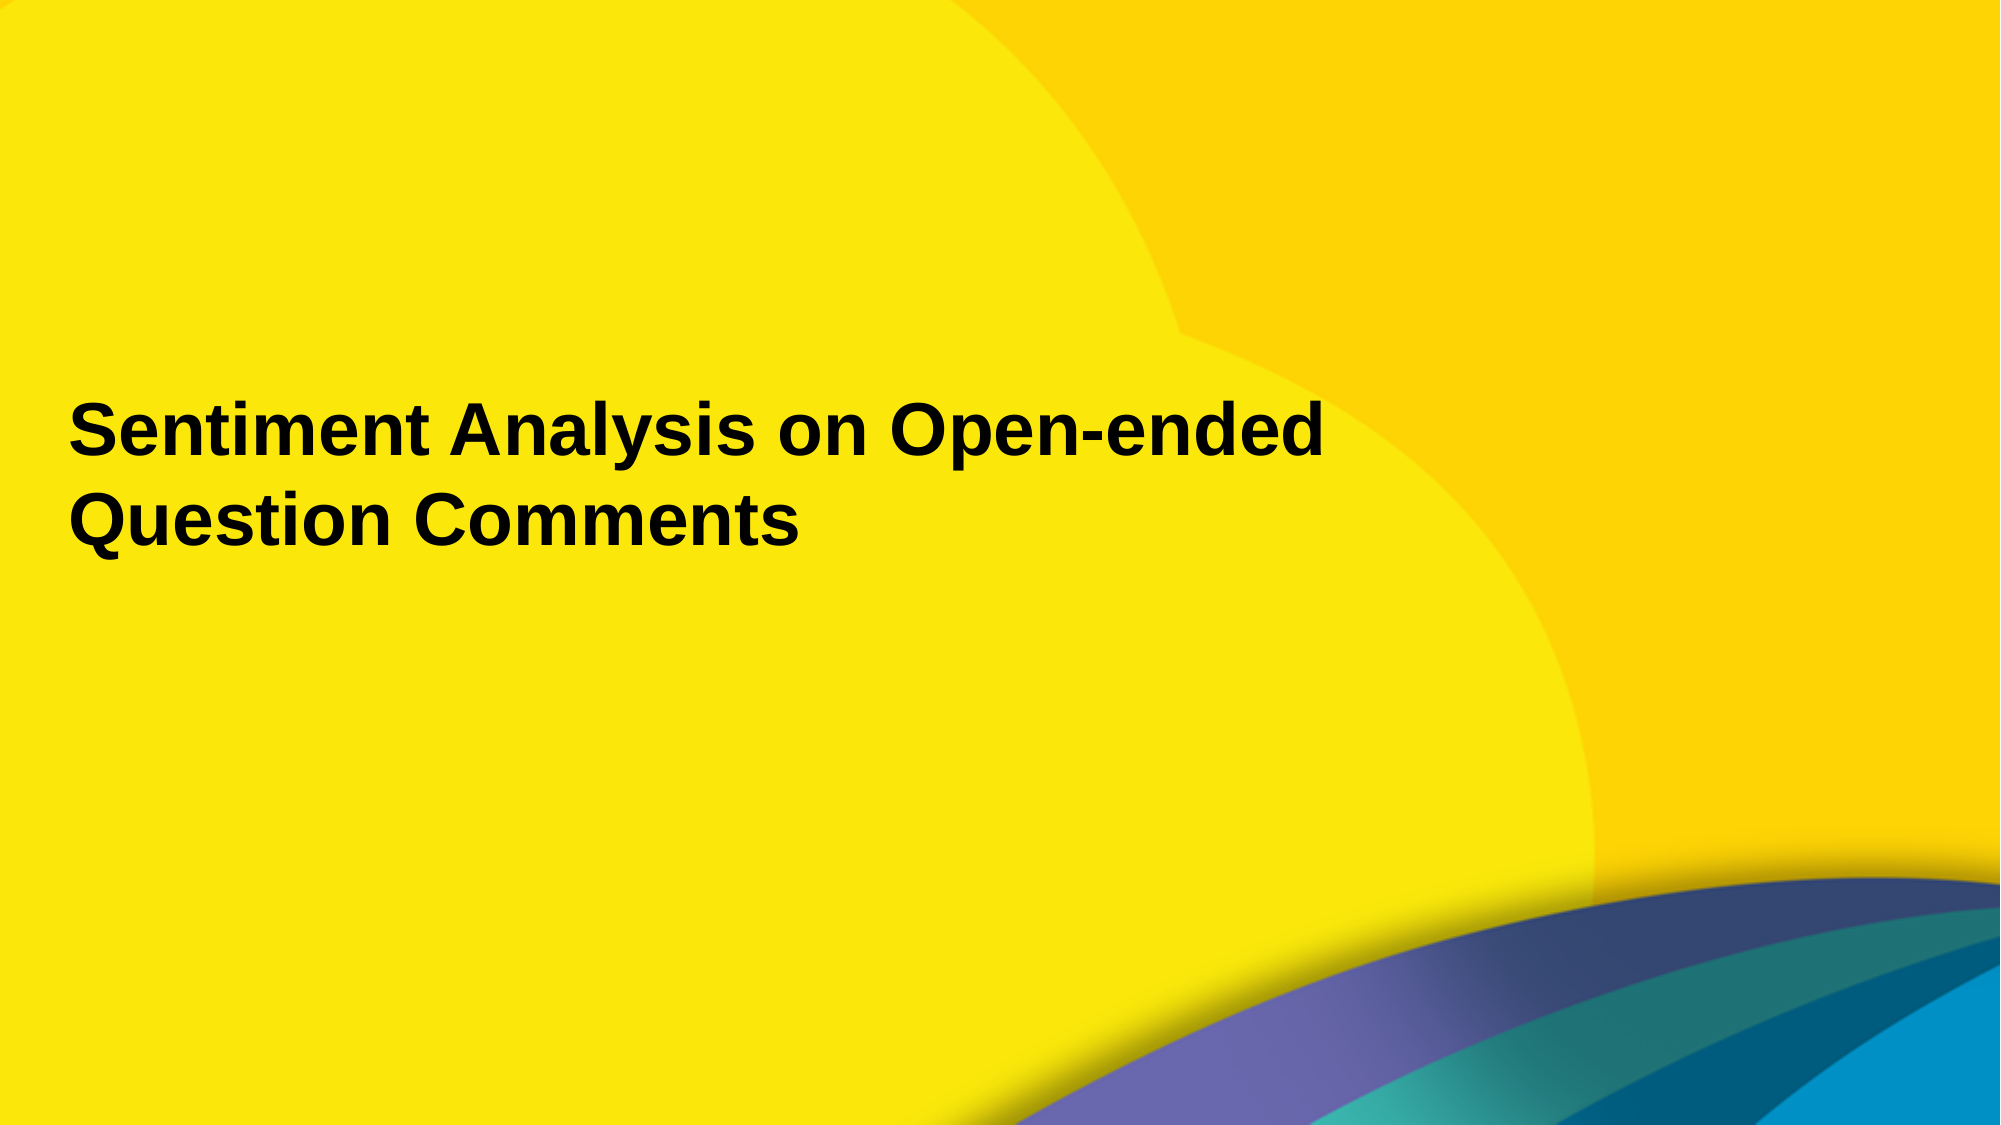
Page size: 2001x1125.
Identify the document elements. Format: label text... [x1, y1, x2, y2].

picture [0, 0, 2000, 1125]
text_box Sentiment Analysis on Open-ended Question Comments [53, 372, 1360, 570]
